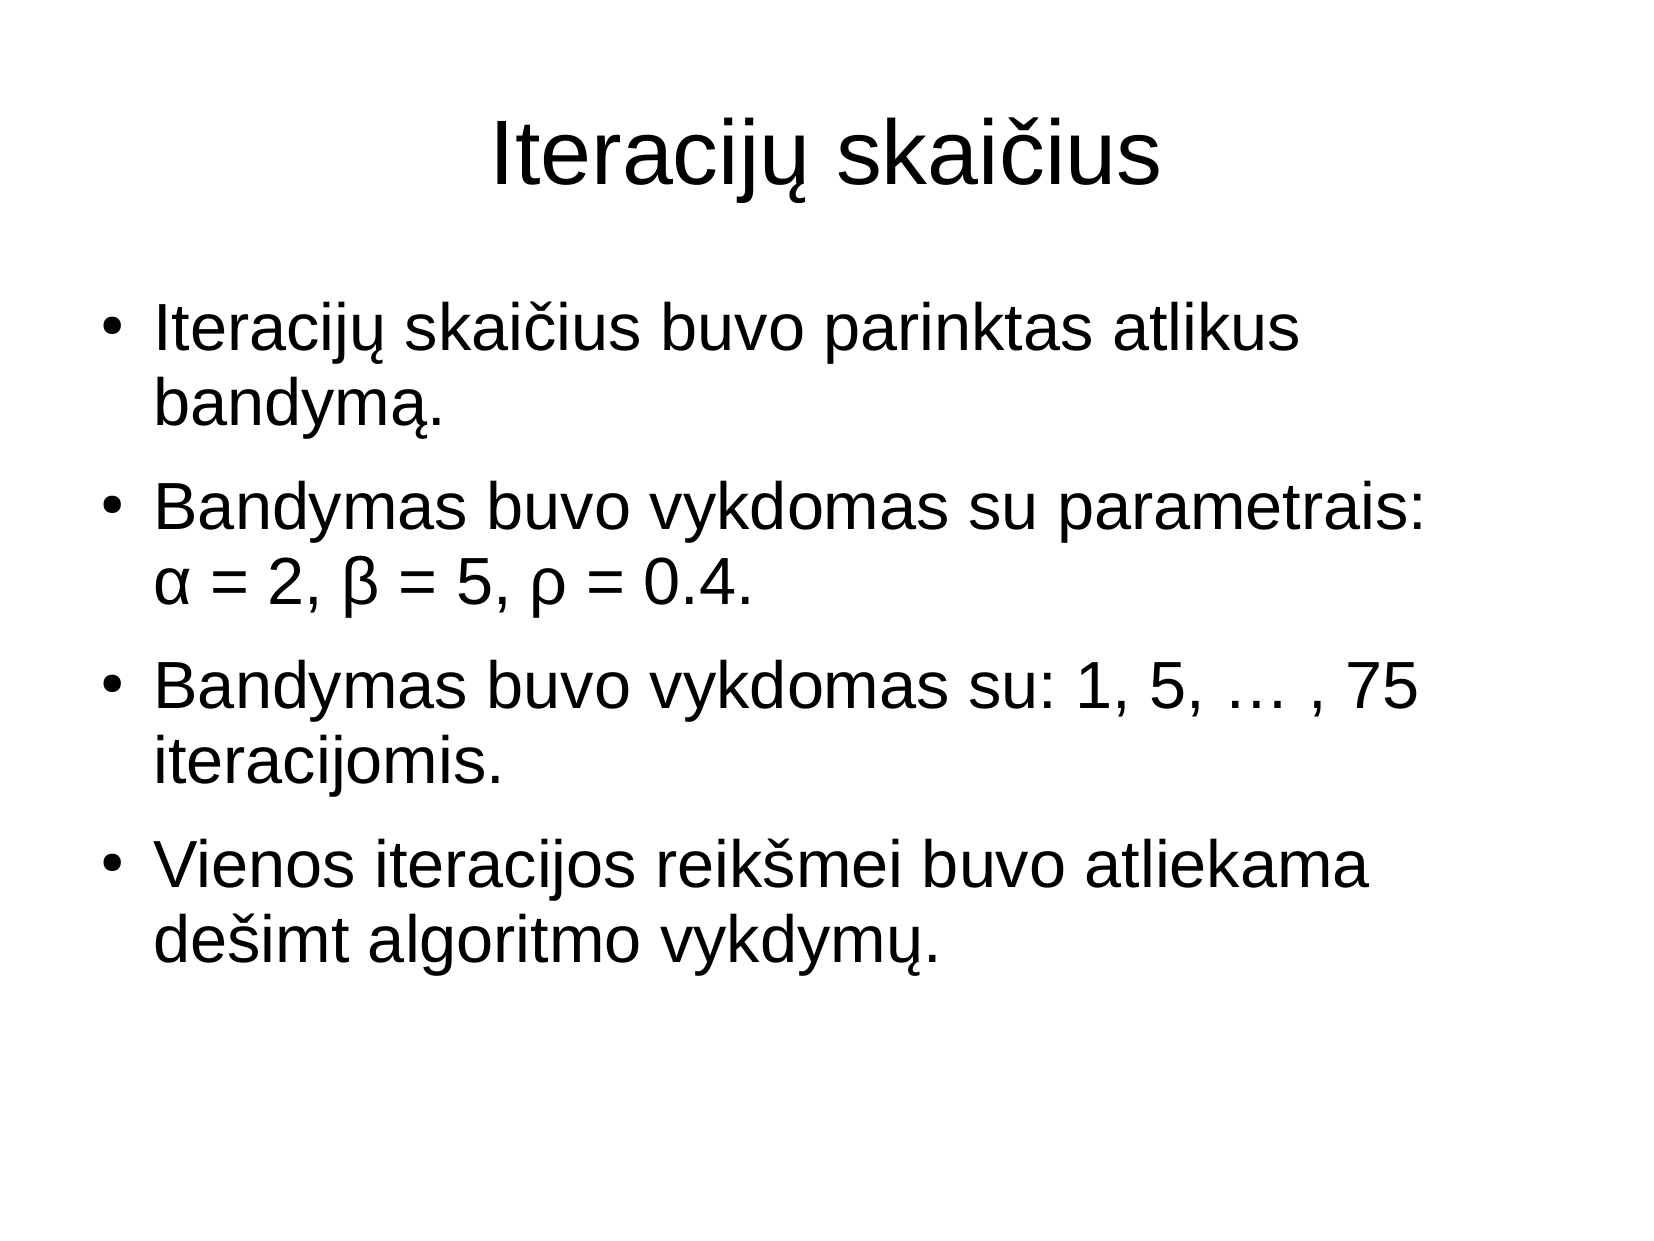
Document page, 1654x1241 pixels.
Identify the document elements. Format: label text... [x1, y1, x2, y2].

title Iteracijų skaičius [82, 49, 1571, 257]
list Iteracijų skaičius buvo parinktas atlikus bandymą. Bandymas buvo vykdomas su parametrais: α = 2, β = 5, ρ = 0.4. Bandymas buvo vykdomas su: 1, 5, … , 75 iteracijomis. Vienos iteracijos reikšmei buvo atliekama dešimt algoritmo vykdymų. [82, 290, 1571, 1010]
